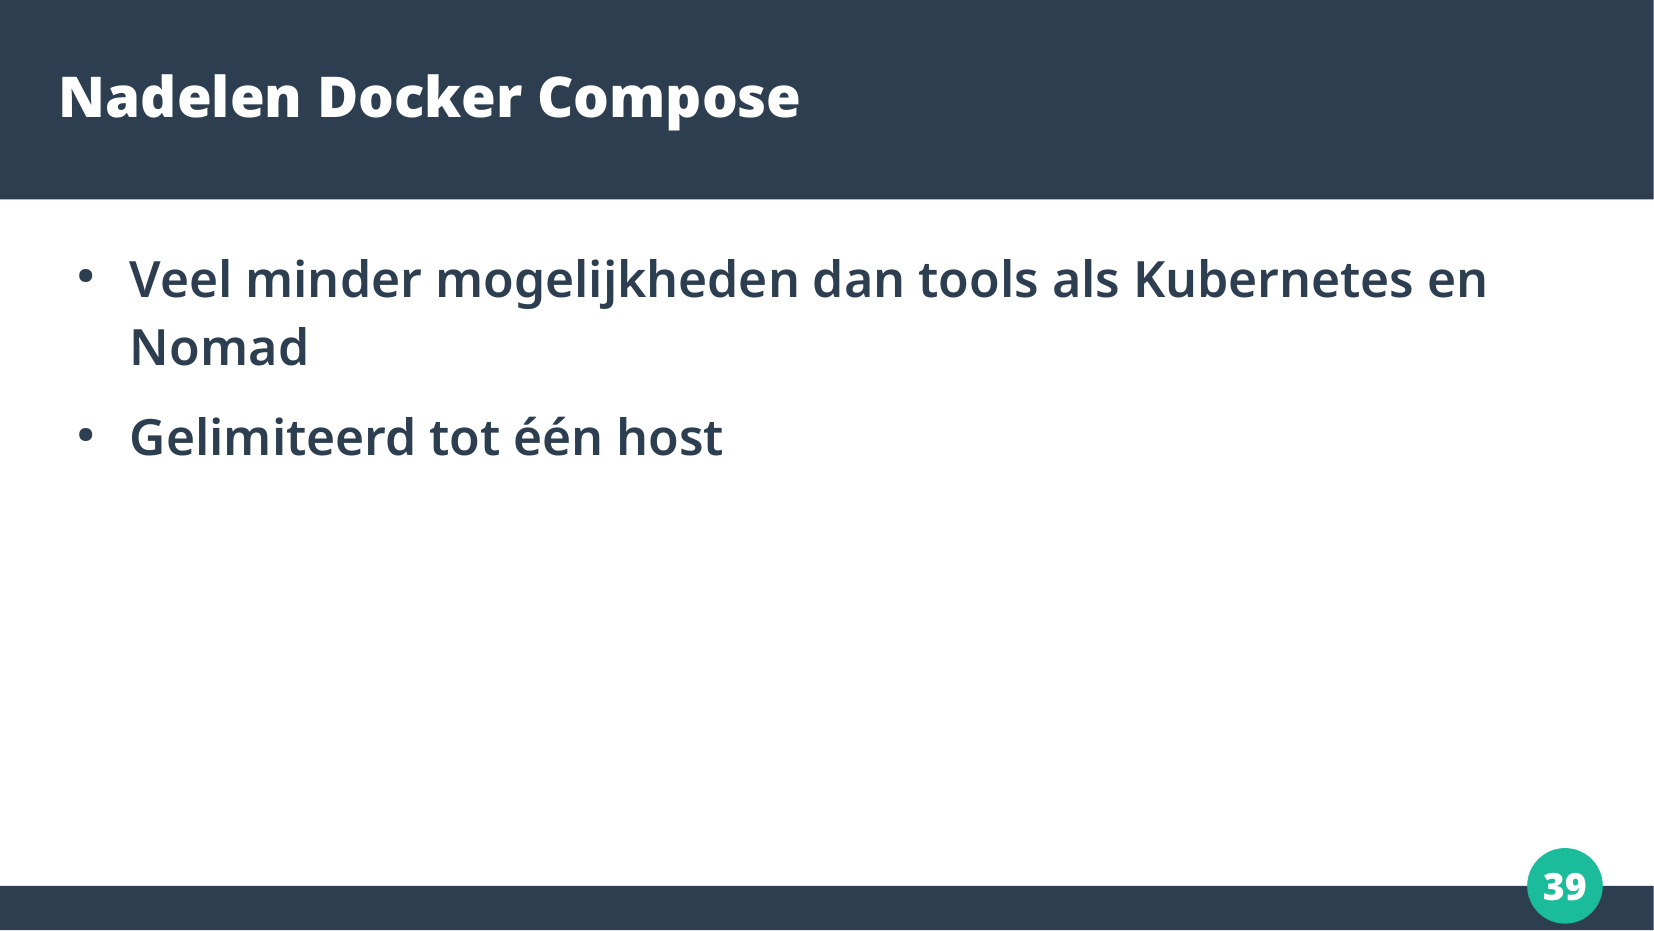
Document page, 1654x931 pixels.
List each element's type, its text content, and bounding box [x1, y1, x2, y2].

title Nadelen Docker Compose [59, 37, 1595, 156]
list Veel minder mogelijkheden dan tools als Kubernetes en Nomad Gelimiteerd tot één host [59, 243, 1595, 864]
